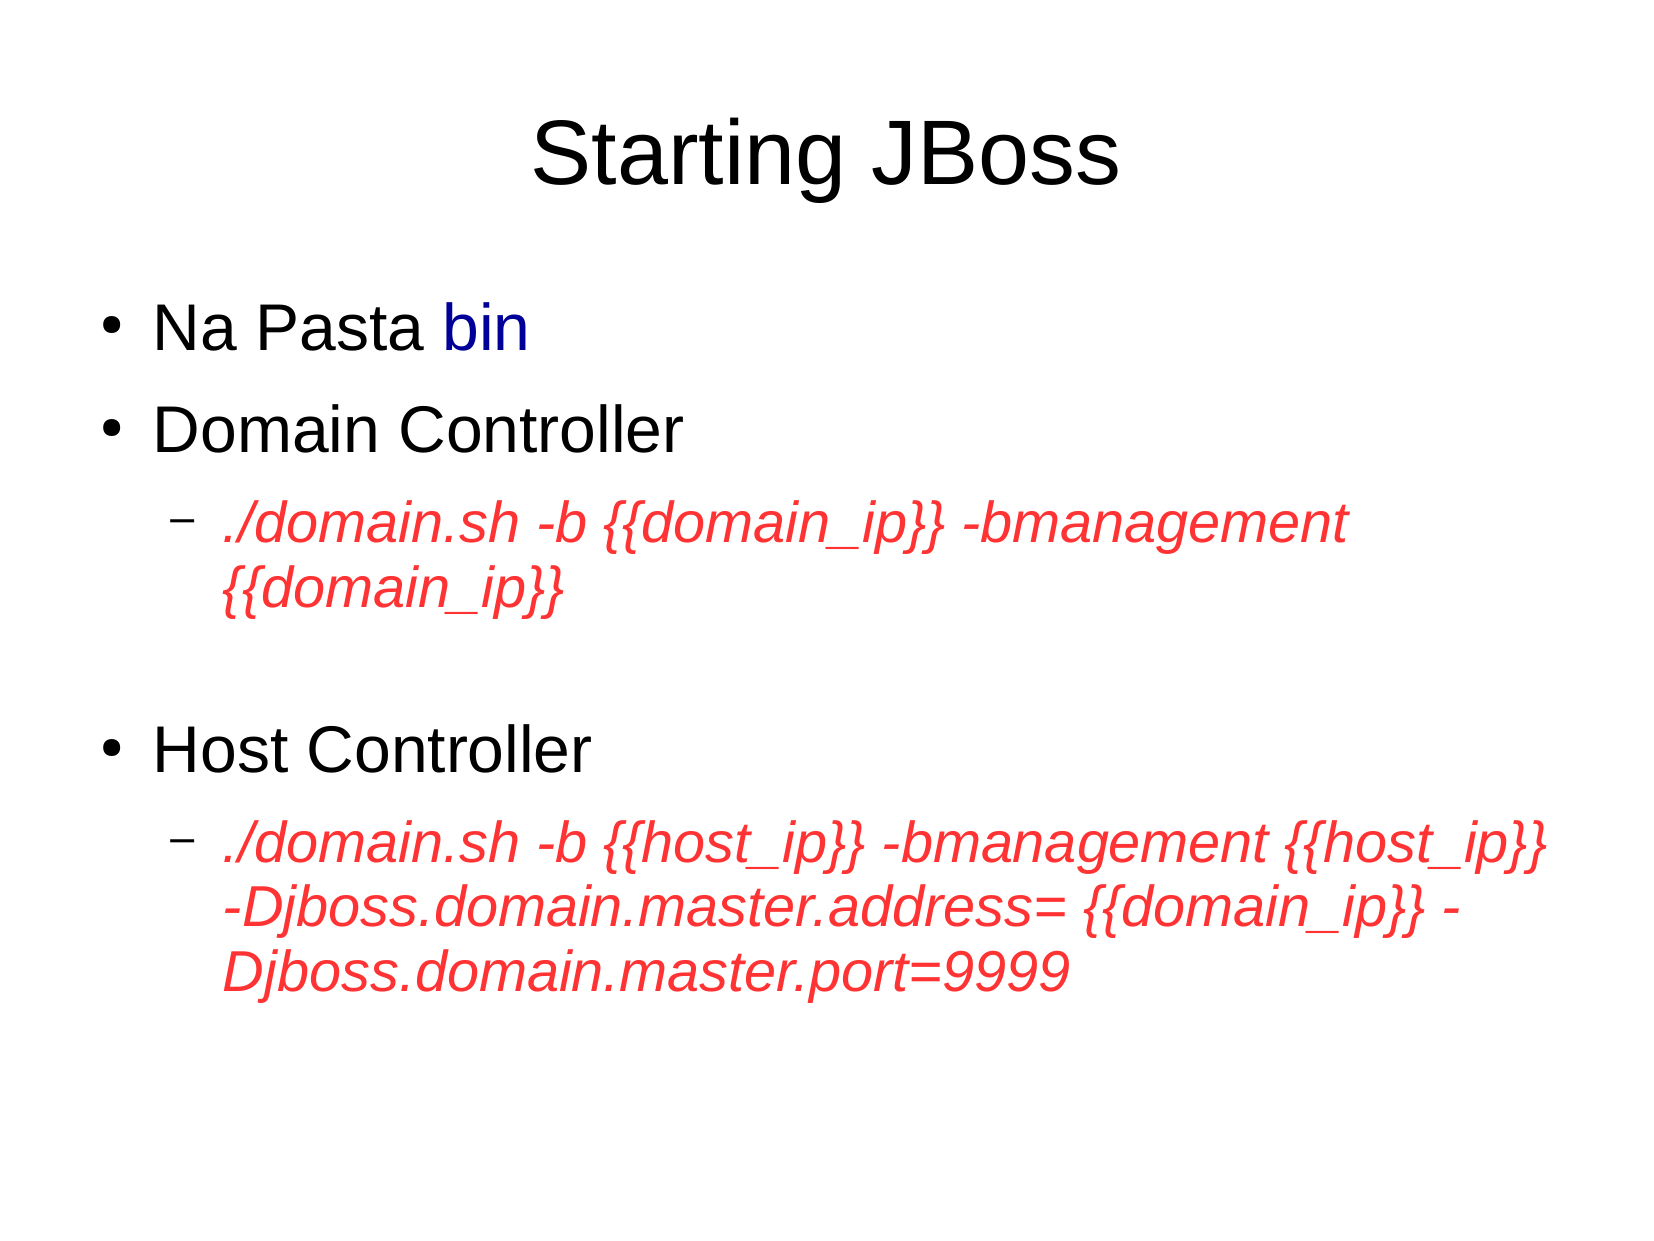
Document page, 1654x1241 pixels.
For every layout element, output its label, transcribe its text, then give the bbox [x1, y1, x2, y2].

list Na Pasta bin Domain Controller ./domain.sh -b {{domain_ip}} -bmanagement {{domain_ip}} Host Controller ./domain.sh -b {{host_ip}} -bmanagement {{host_ip}} -Djboss.domain.master.address= {{domain_ip}} -Djboss.domain.master.port=9999 [82, 290, 1571, 1010]
title Starting JBoss [82, 49, 1571, 257]
